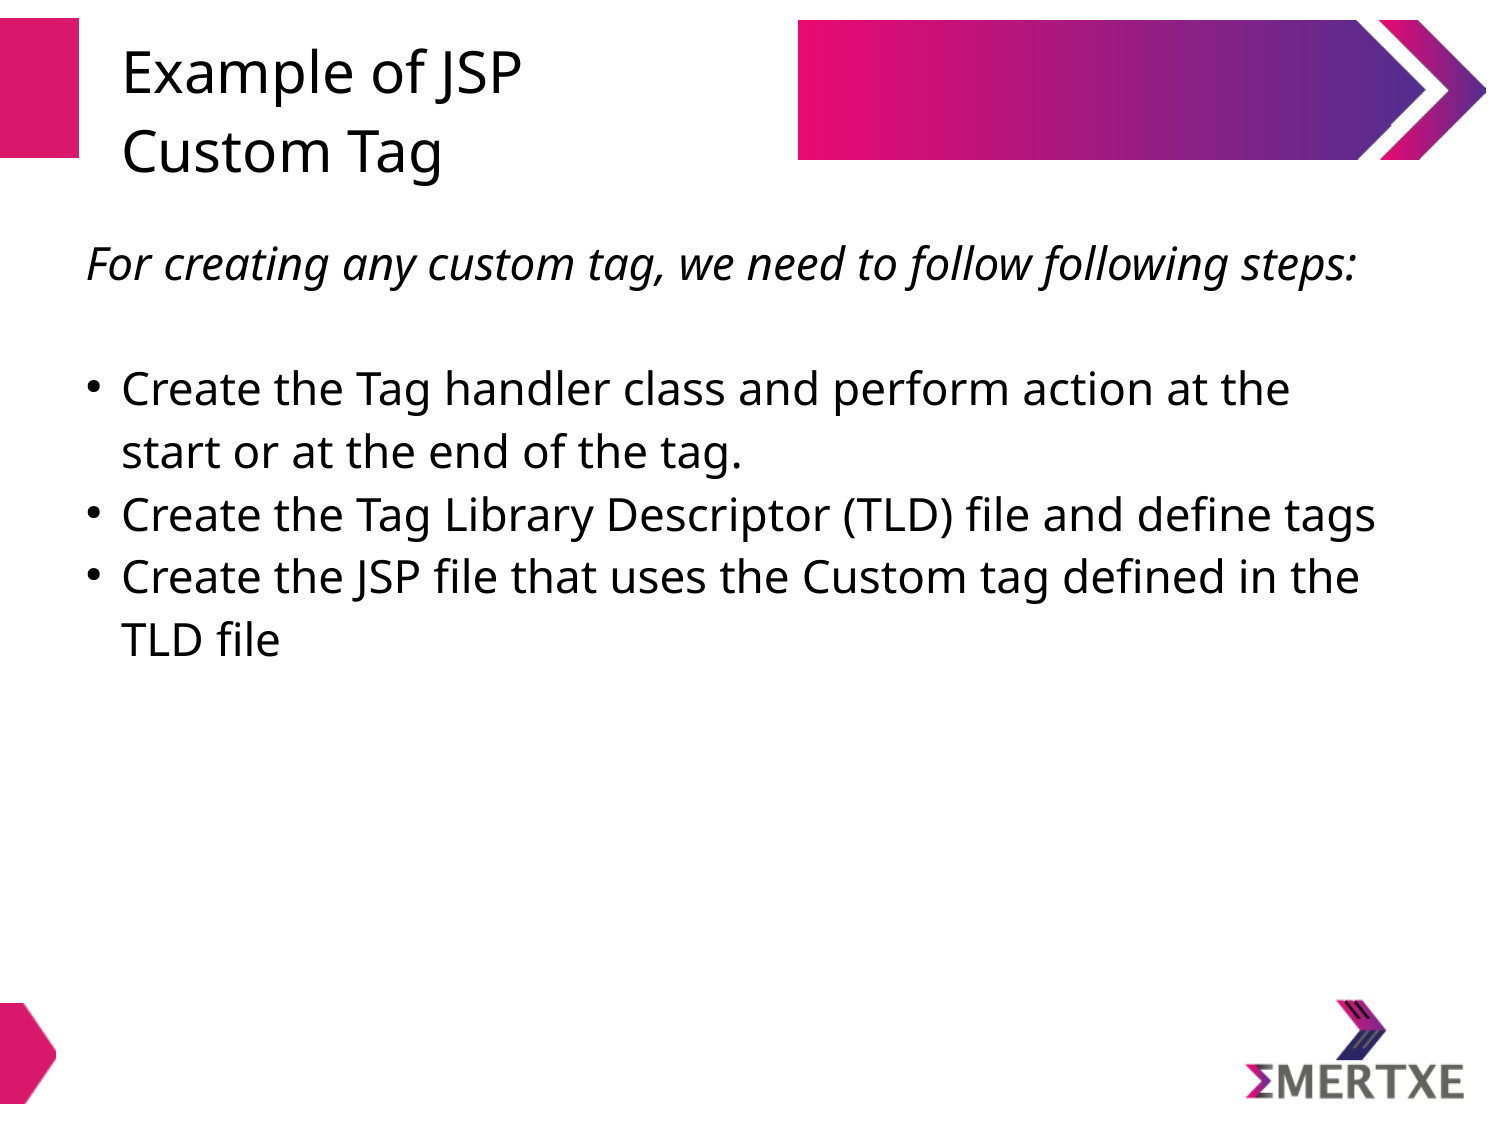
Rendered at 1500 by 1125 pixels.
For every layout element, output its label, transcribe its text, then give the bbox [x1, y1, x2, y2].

text_box Example of JSP Custom Tag [106, 23, 733, 224]
picture [1245, 996, 1465, 1099]
picture [798, 20, 1486, 160]
text_box For creating any custom tag, we need to follow following steps: Create the Tag handler class and perform action at the start or at the end of the tag. Create the Tag Library Descriptor (TLD) file and define tags Create the JSP file that uses the Custom tag defined in the TLD file [70, 224, 1394, 763]
